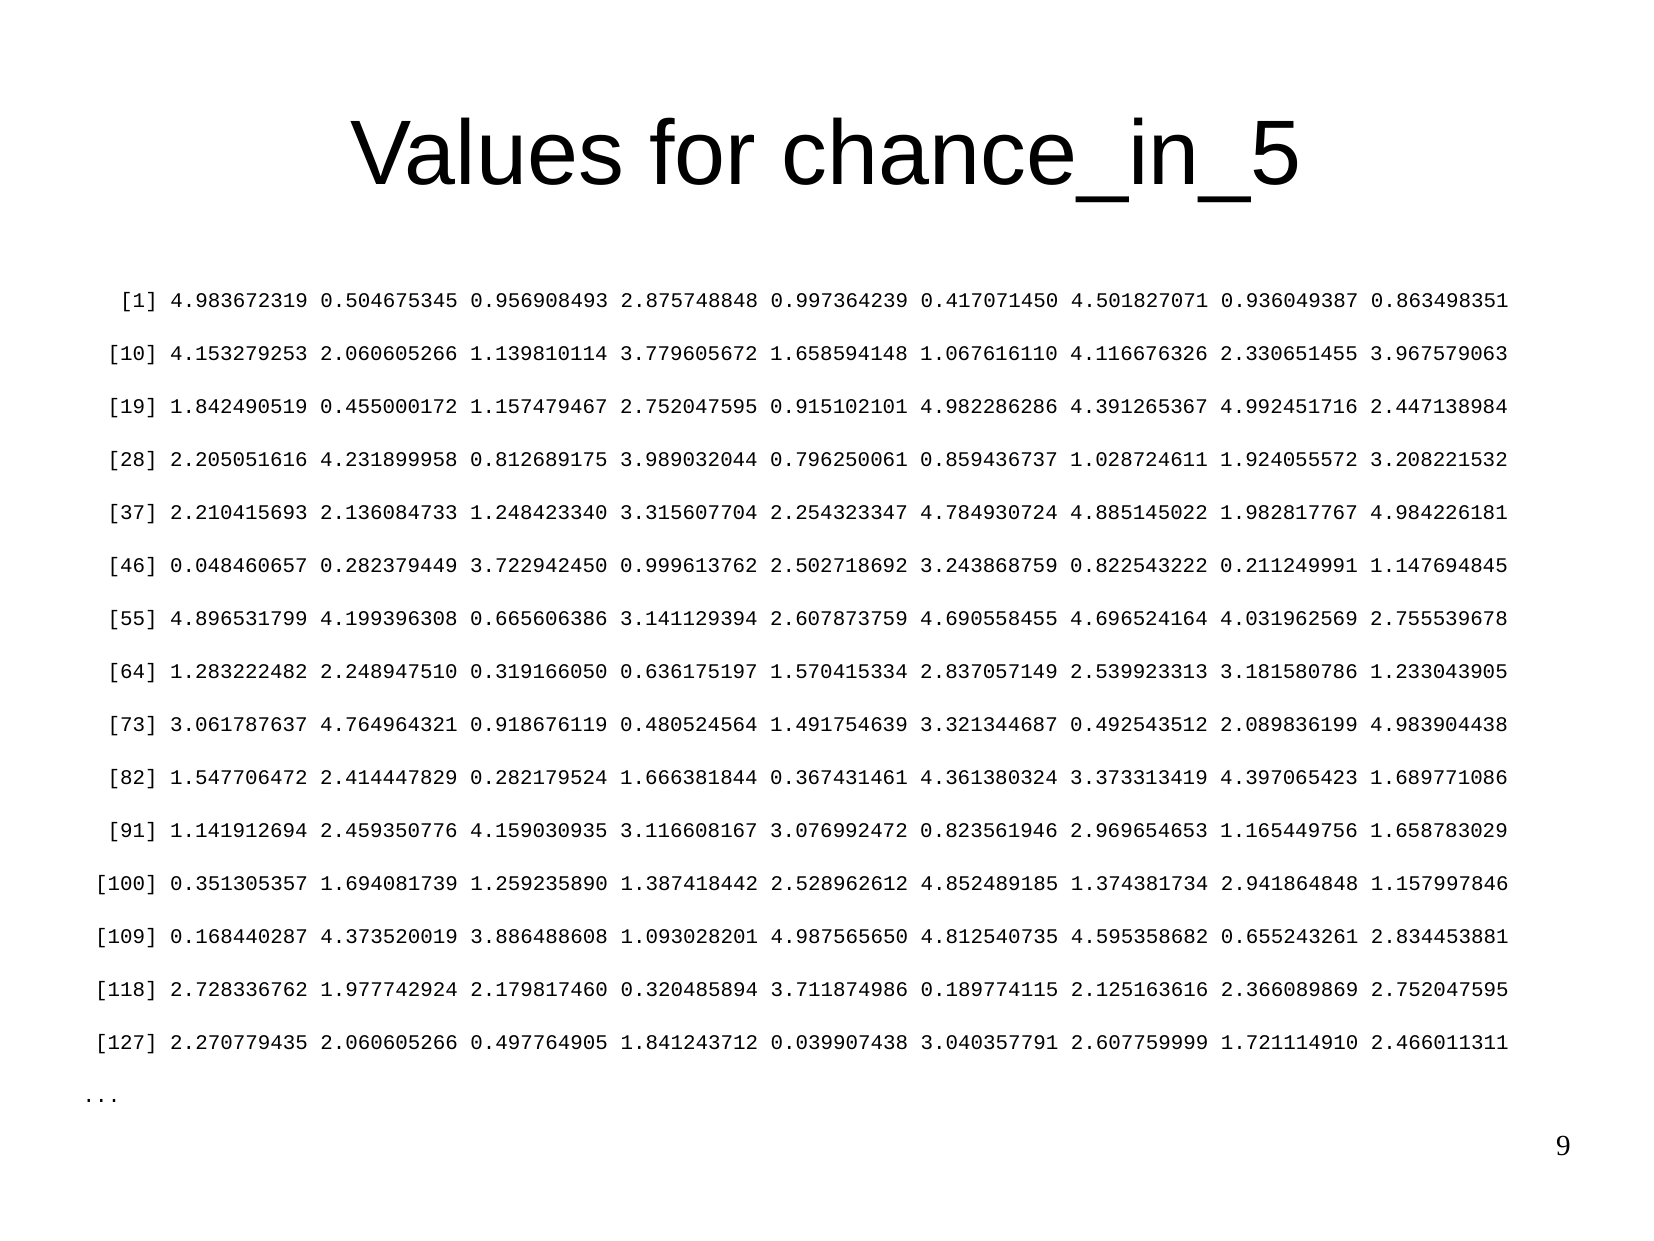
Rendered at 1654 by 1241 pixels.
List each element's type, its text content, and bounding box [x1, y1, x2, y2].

list [1] 4.983672319 0.504675345 0.956908493 2.875748848 0.997364239 0.417071450 4.501827071 0.936049387 0.863498351 [10] 4.153279253 2.060605266 1.139810114 3.779605672 1.658594148 1.067616110 4.116676326 2.330651455 3.967579063 [19] 1.842490519 0.455000172 1.157479467 2.752047595 0.915102101 4.982286286 4.391265367 4.992451716 2.447138984 [28] 2.205051616 4.231899958 0.812689175 3.989032044 0.796250061 0.859436737 1.028724611 1.924055572 3.208221532 [37] 2.210415693 2.136084733 1.248423340 3.315607704 2.254323347 4.784930724 4.885145022 1.982817767 4.984226181 [46] 0.048460657 0.282379449 3.722942450 0.999613762 2.502718692 3.243868759 0.822543222 0.211249991 1.147694845 [55] 4.896531799 4.199396308 0.665606386 3.141129394 2.607873759 4.690558455 4.696524164 4.031962569 2.755539678 [64] 1.283222482 2.248947510 0.319166050 0.636175197 1.570415334 2.837057149 2.539923313 3.181580786 1.233043905 [73] 3.061787637 4.764964321 0.918676119 0.480524564 1.491754639 3.321344687 0.492543512 2.089836199 4.983904438 [82] 1.547706472 2.414447829 0.282179524 1.666381844 0.367431461 4.361380324 3.373313419 4.397065423 1.689771086 [91] 1.141912694 2.459350776 4.159030935 3.116608167 3.076992472 0.823561946 2.969654653 1.165449756 1.658783029 [100] 0.351305357 1.694081739 1.259235890 1.387418442 2.528962612 4.852489185 1.374381734 2.941864848 1.157997846 [109] 0.168440287 4.373520019 3.886488608 1.093028201 4.987565650 4.812540735 4.595358682 0.655243261 2.834453881 [118] 2.728336762 1.977742924 2.179817460 0.320485894 3.711874986 0.189774115 2.125163616 2.366089869 2.752047595 [127] 2.270779435 2.060605266 0.497764905 1.841243712 0.039907438 3.040357791 2.607759999 1.721114910 2.466011311 ... [82, 290, 1571, 1109]
title Values for chance_in_5 [82, 49, 1571, 257]
